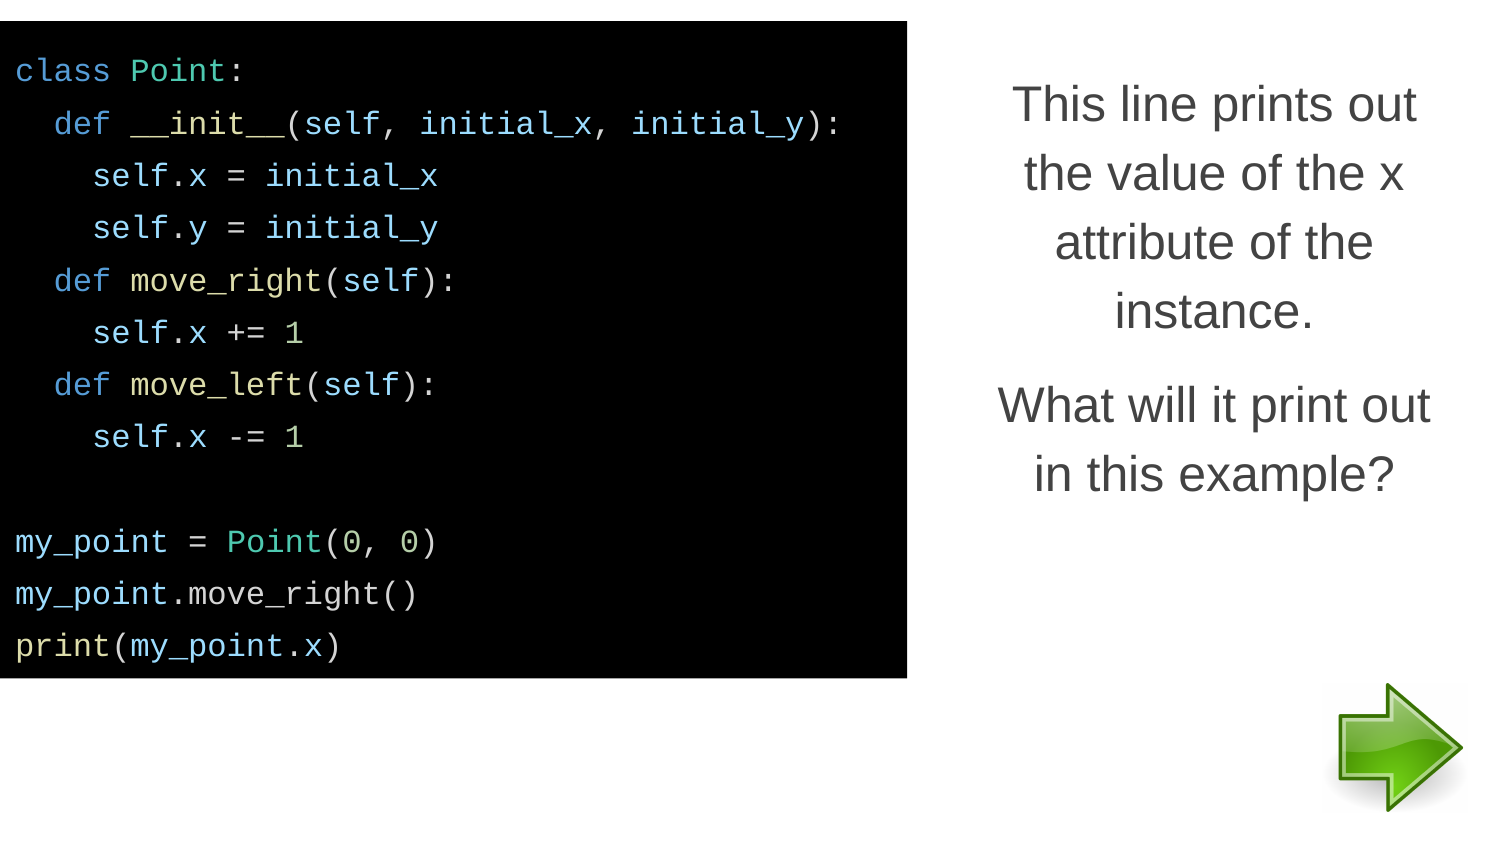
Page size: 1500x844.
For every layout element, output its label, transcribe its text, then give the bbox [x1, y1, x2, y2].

list This line prints out the value of the x attribute of the instance. What will it print out in this example? [971, 47, 1458, 553]
picture [1322, 683, 1468, 813]
text_box class Point: def __init__(self, initial_x, initial_y): self.x = initial_x self.y = initial_y def move_right(self): self.x += 1 def move_left(self): self.x -= 1 my_point = Point(0, 0) my_point.move_right() print(my_point.x) [0, 21, 908, 679]
